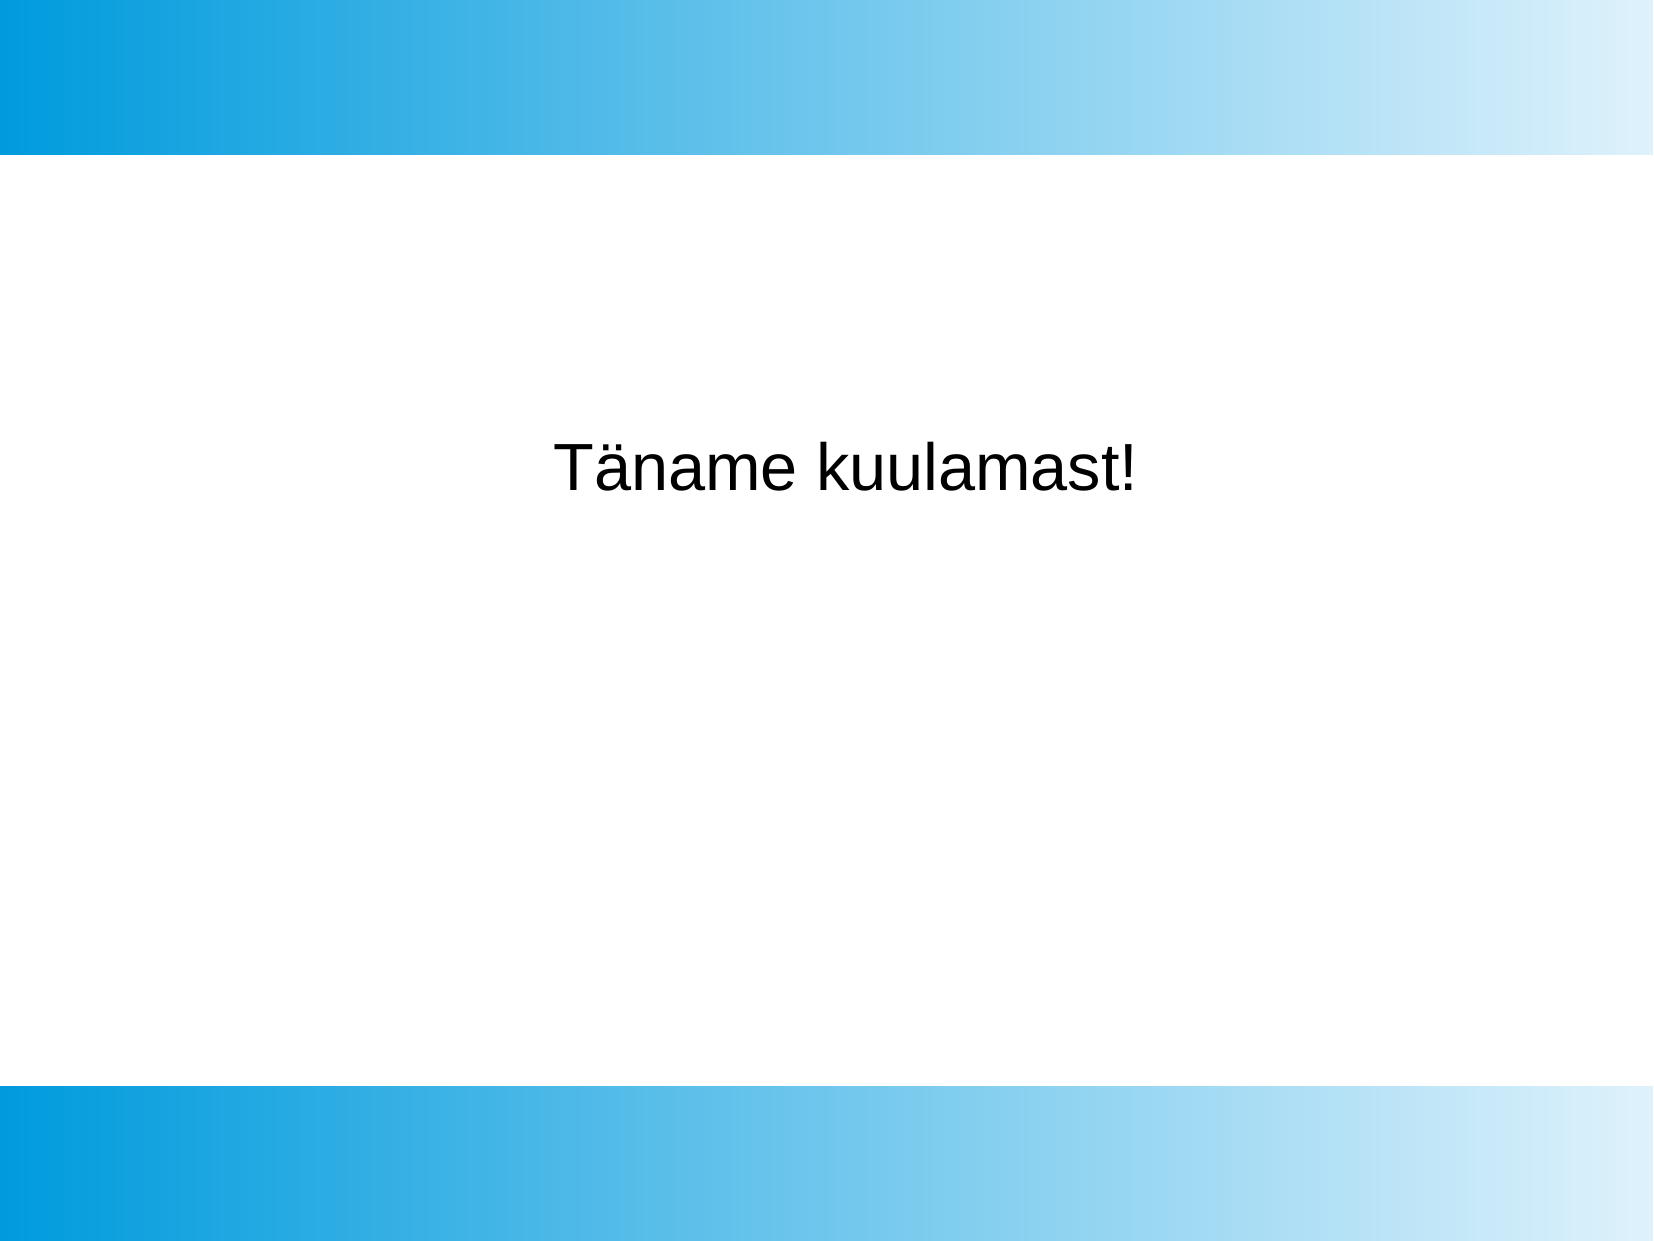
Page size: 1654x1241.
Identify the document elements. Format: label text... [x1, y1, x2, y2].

title [86, 45, 1576, 150]
subtitle Täname kuulamast! [101, 225, 1591, 711]
